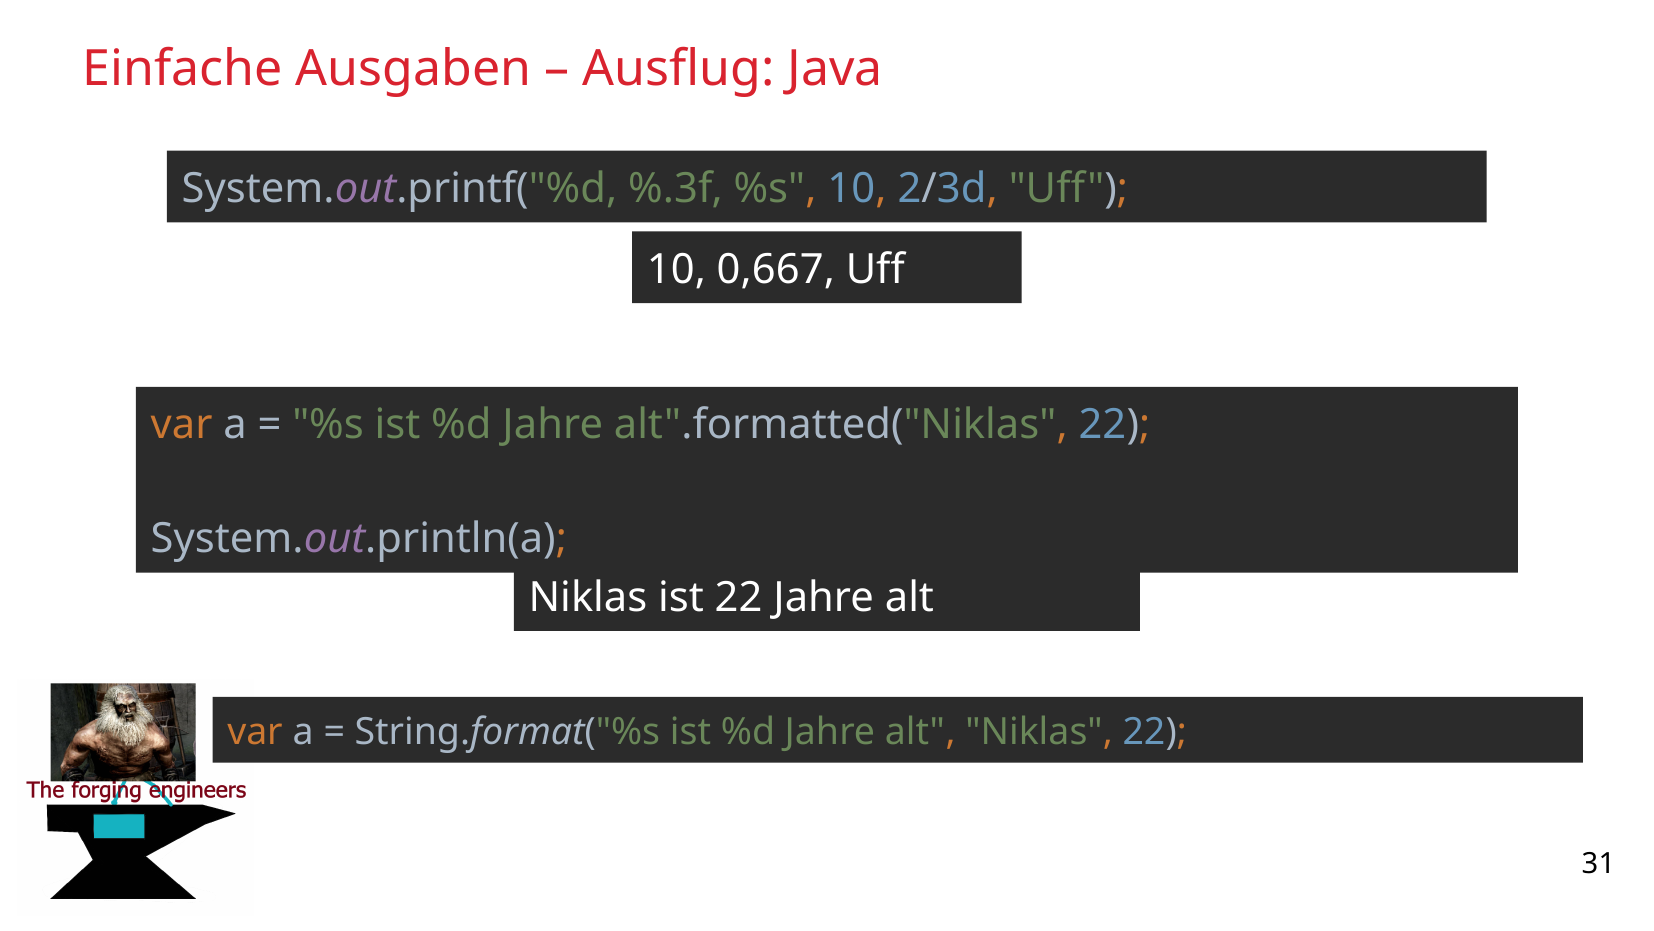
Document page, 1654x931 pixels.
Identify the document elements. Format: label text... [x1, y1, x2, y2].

title Einfache Ausgaben – Ausflug: Java [82, 37, 1571, 95]
text_box Niklas ist 22 Jahre alt [513, 573, 1140, 626]
text_box 10, 0,667, Uff [632, 236, 1022, 299]
text_box var a = "%s ist %d Jahre alt".formatted("Niklas", 22); System.out.println(a); [135, 386, 1518, 544]
text_box System.out.printf("%d, %.3f, %s", 10, 2/3d, "Uff"); [166, 150, 1487, 213]
picture [17, 679, 254, 916]
text_box var a = String.format("%s ist %d Jahre alt", "Niklas", 22); [212, 696, 1583, 756]
